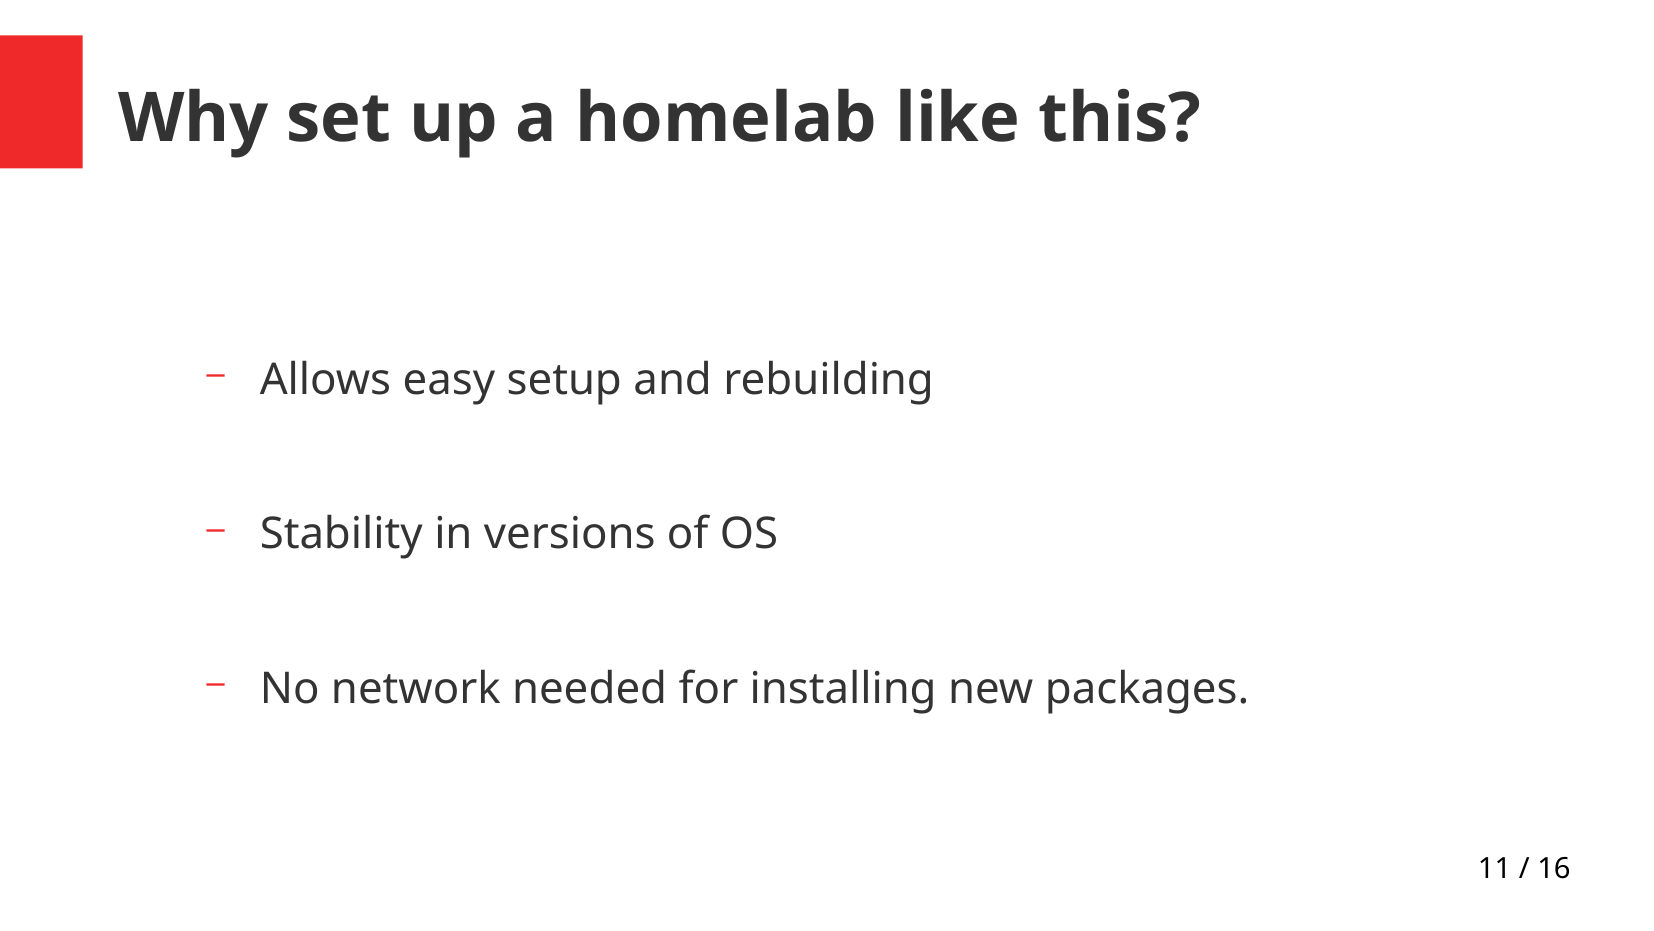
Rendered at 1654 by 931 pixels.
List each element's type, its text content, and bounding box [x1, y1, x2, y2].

list Allows easy setup and rebuilding Stability in versions of OS No network needed for installing new packages. [118, 265, 1536, 806]
title Why set up a homelab like this? [118, 37, 1571, 193]
